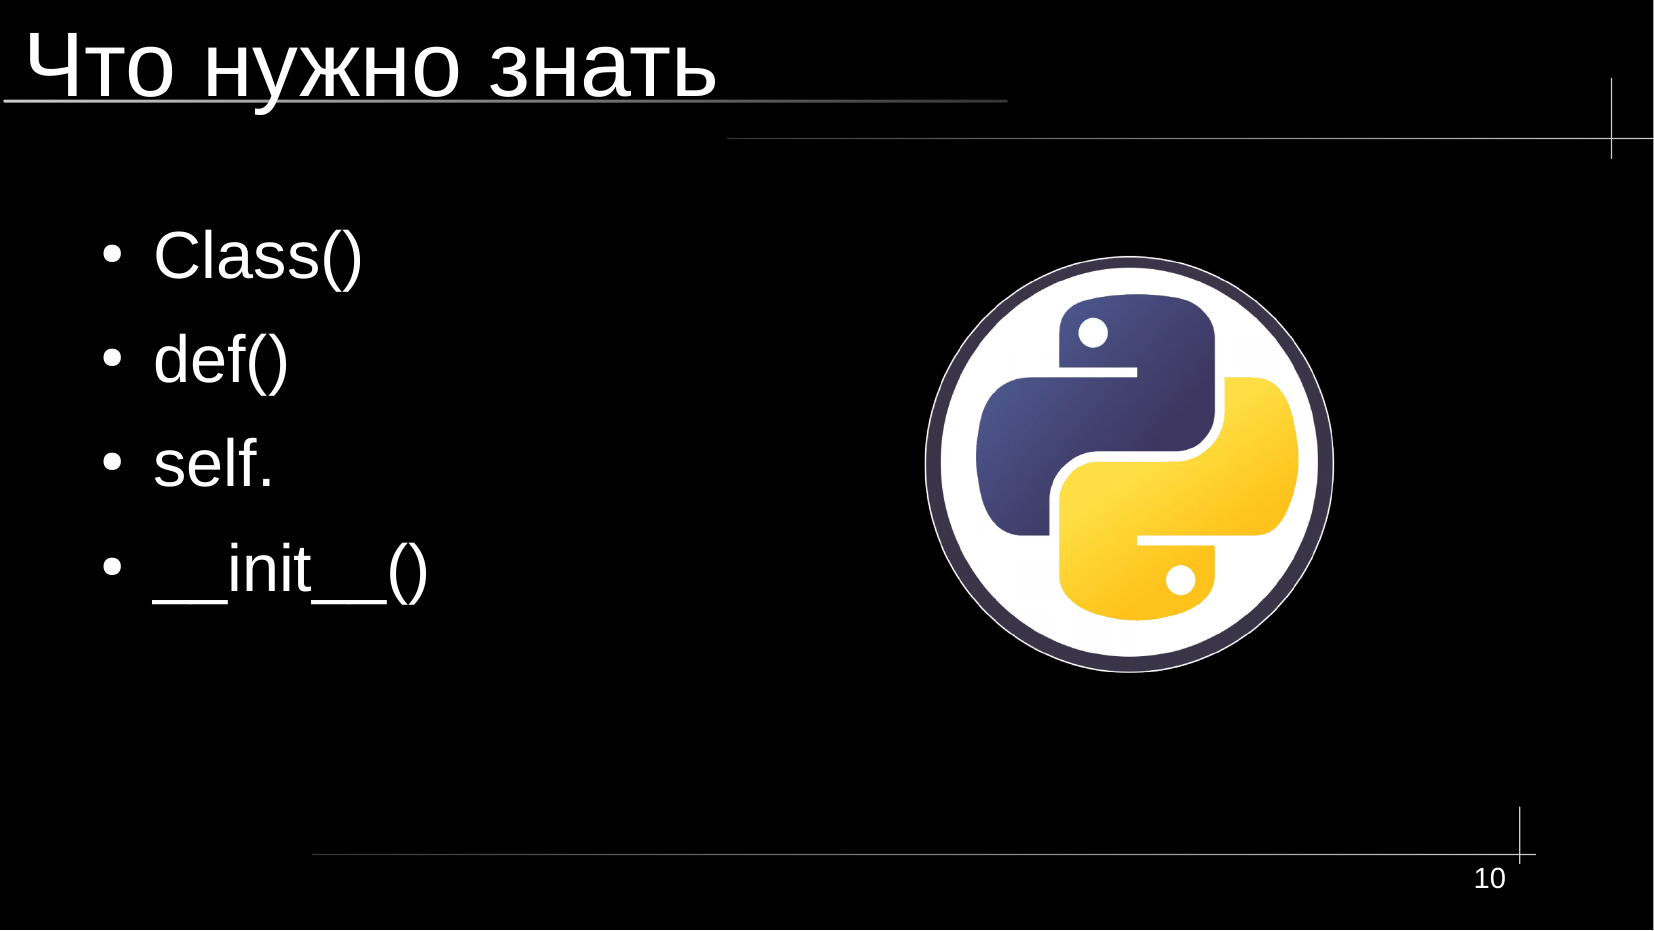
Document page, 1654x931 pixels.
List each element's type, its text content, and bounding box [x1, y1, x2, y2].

title Что нужно знать [23, 11, 1589, 119]
list Class() def() self. __init__() [82, 217, 621, 758]
picture [885, 206, 1388, 709]
